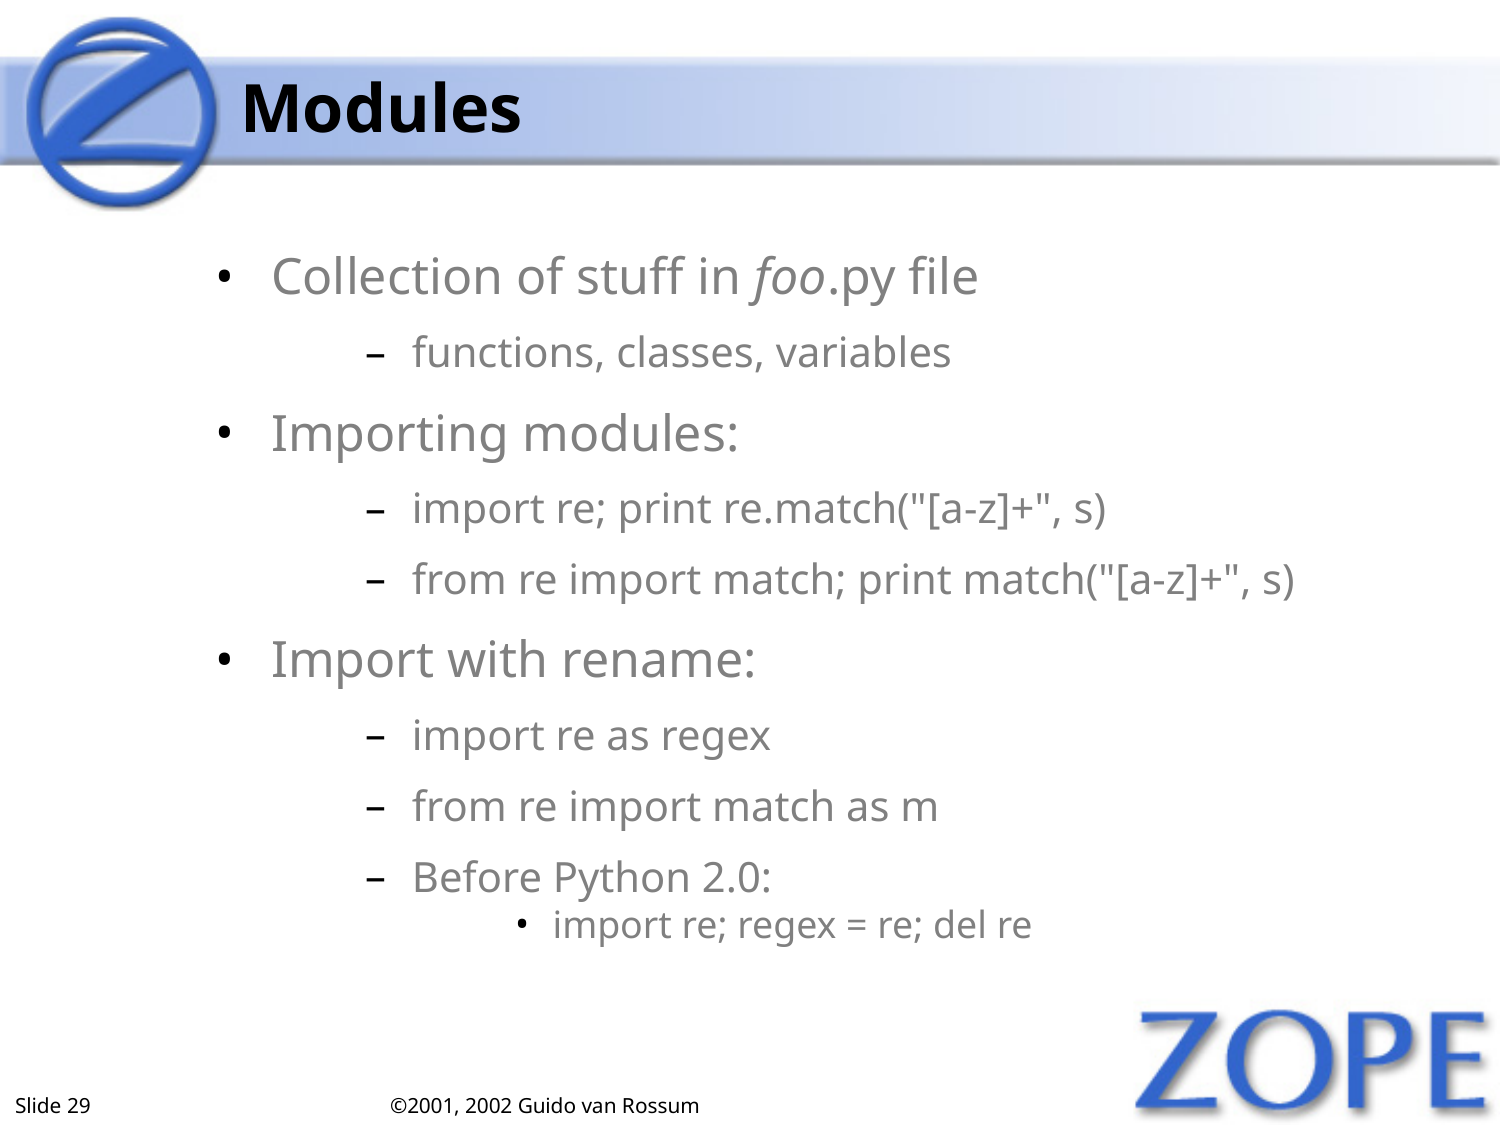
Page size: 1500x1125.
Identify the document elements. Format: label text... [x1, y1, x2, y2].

list Collection of stuff in foo.py file functions, classes, variables Importing modules: import re; print re.match("[a-z]+", s) from re import match; print match("[a-z]+", s) Import with rename: import re as regex from re import match as m Before Python 2.0: import re; regex = re; del re [200, 237, 1388, 1001]
title Modules [225, 50, 1467, 163]
